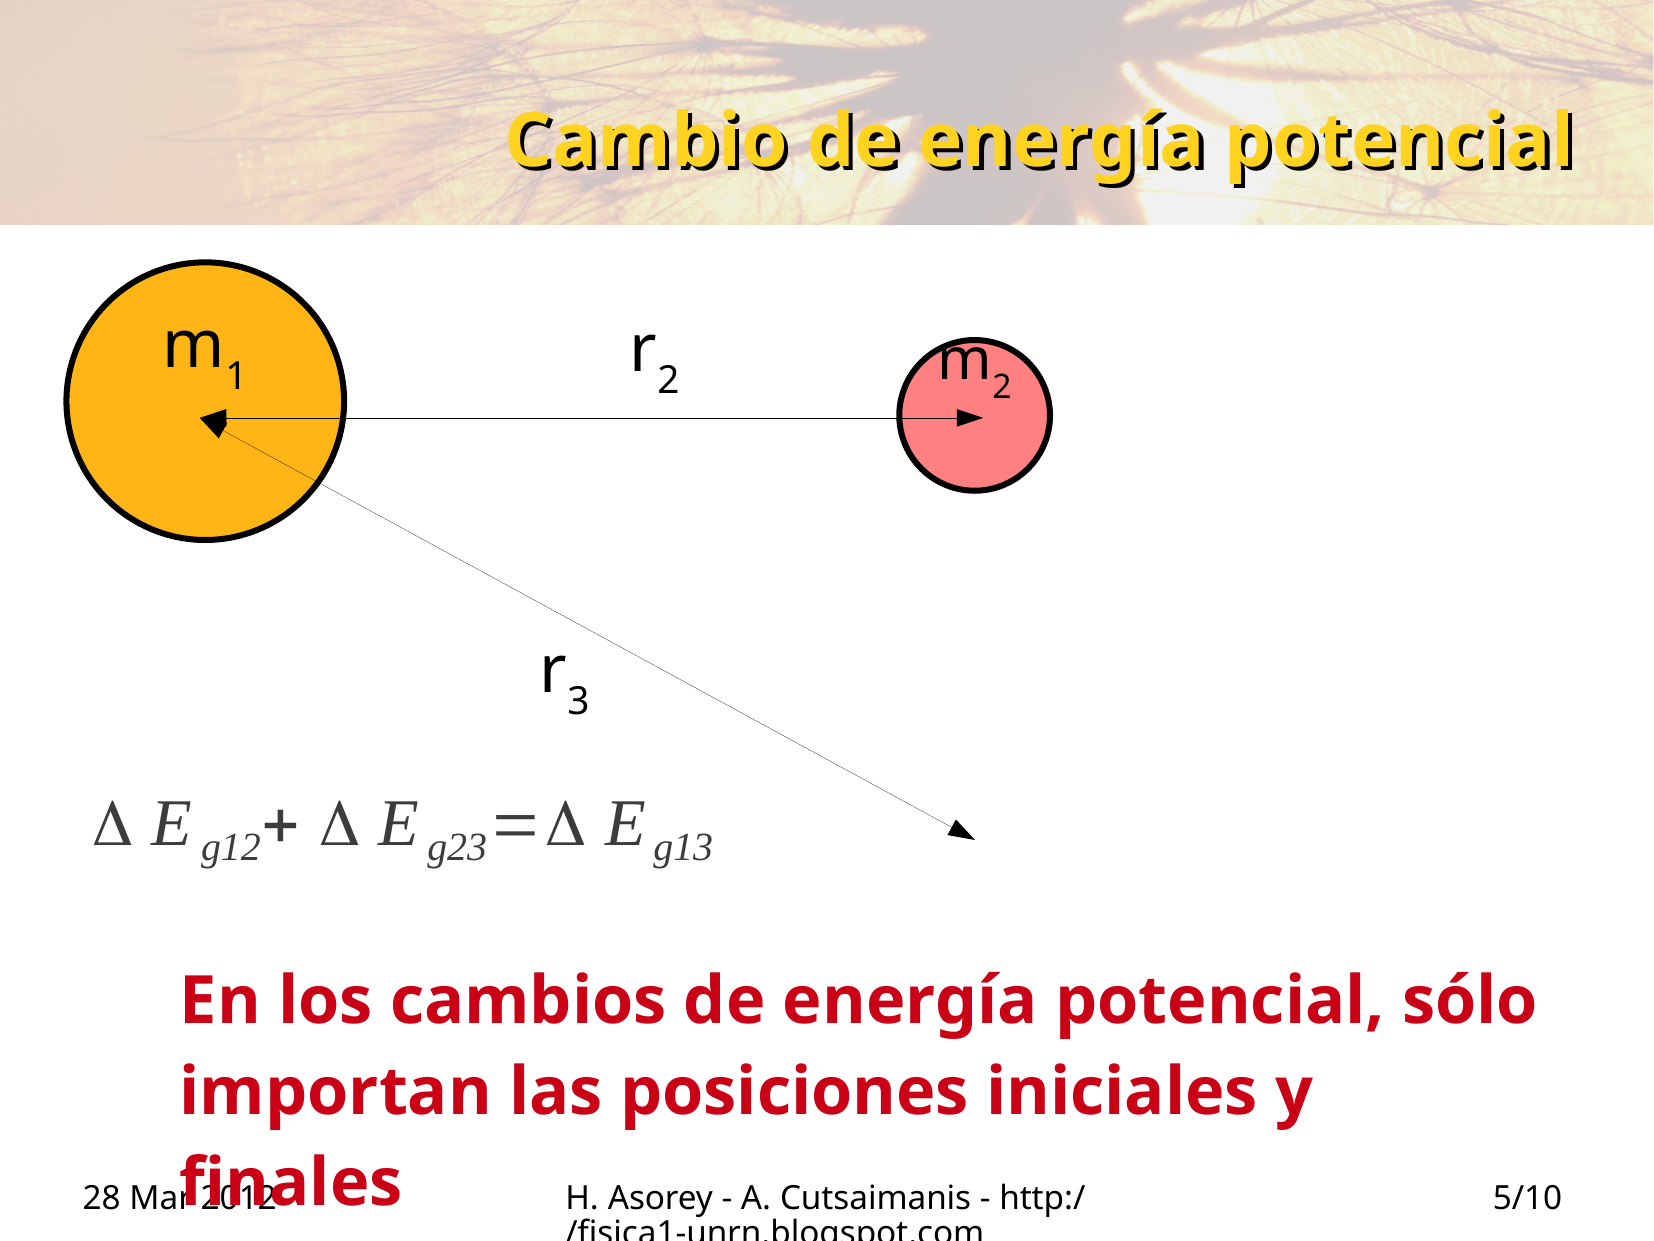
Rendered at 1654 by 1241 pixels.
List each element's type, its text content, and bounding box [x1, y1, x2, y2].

text_box m2 [899, 340, 1051, 491]
chart [84, 785, 721, 871]
picture [0, 0, 1654, 225]
title Cambio de energía potencial [86, 49, 1576, 226]
text_box m1 [224, 419, 343, 482]
text_box En los cambios de energía potencial, sólo importan las posiciones iniciales y finales [165, 945, 1561, 1141]
text_box r3 [525, 614, 631, 751]
text_box r2 [615, 292, 721, 489]
text_box m1 [66, 262, 345, 541]
